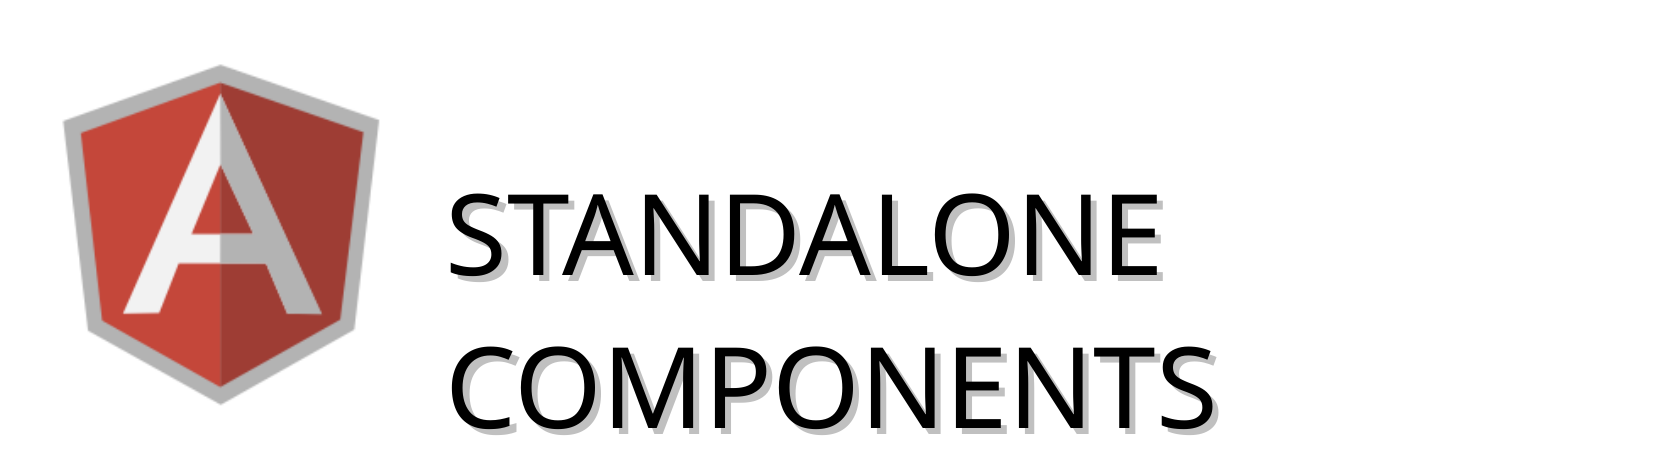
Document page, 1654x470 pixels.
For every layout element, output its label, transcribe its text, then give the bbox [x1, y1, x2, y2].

text_box STANDALONE COMPONENTS [431, 147, 1613, 394]
picture [29, 58, 414, 414]
